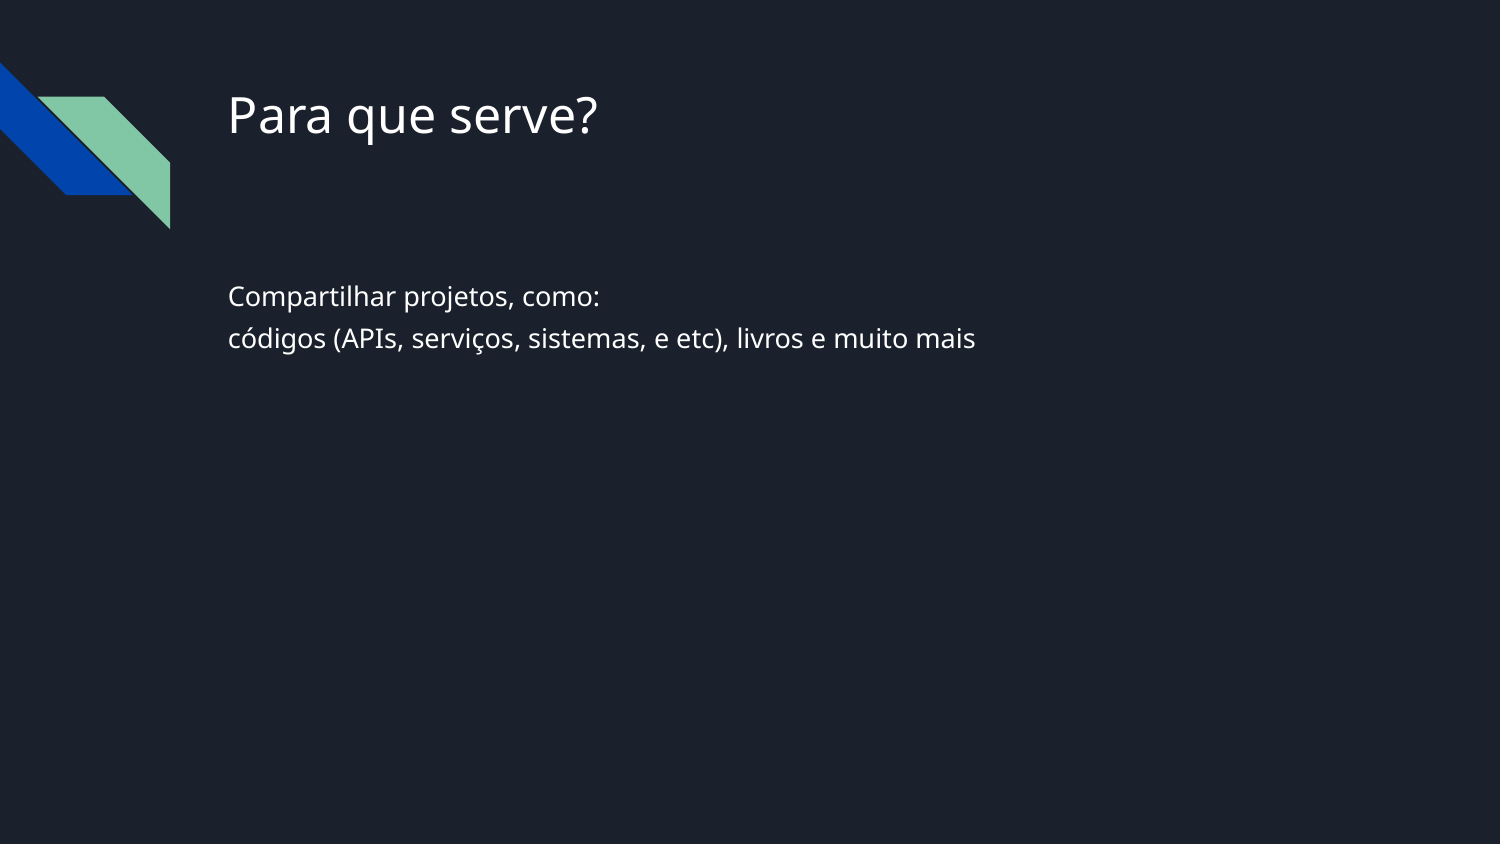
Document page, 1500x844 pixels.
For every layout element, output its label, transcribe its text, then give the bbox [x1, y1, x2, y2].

title Para que serve? [212, 64, 1368, 215]
list Compartilhar projetos, como: códigos (APIs, serviços, sistemas, e etc), livros e muito mais [212, 257, 1368, 735]
